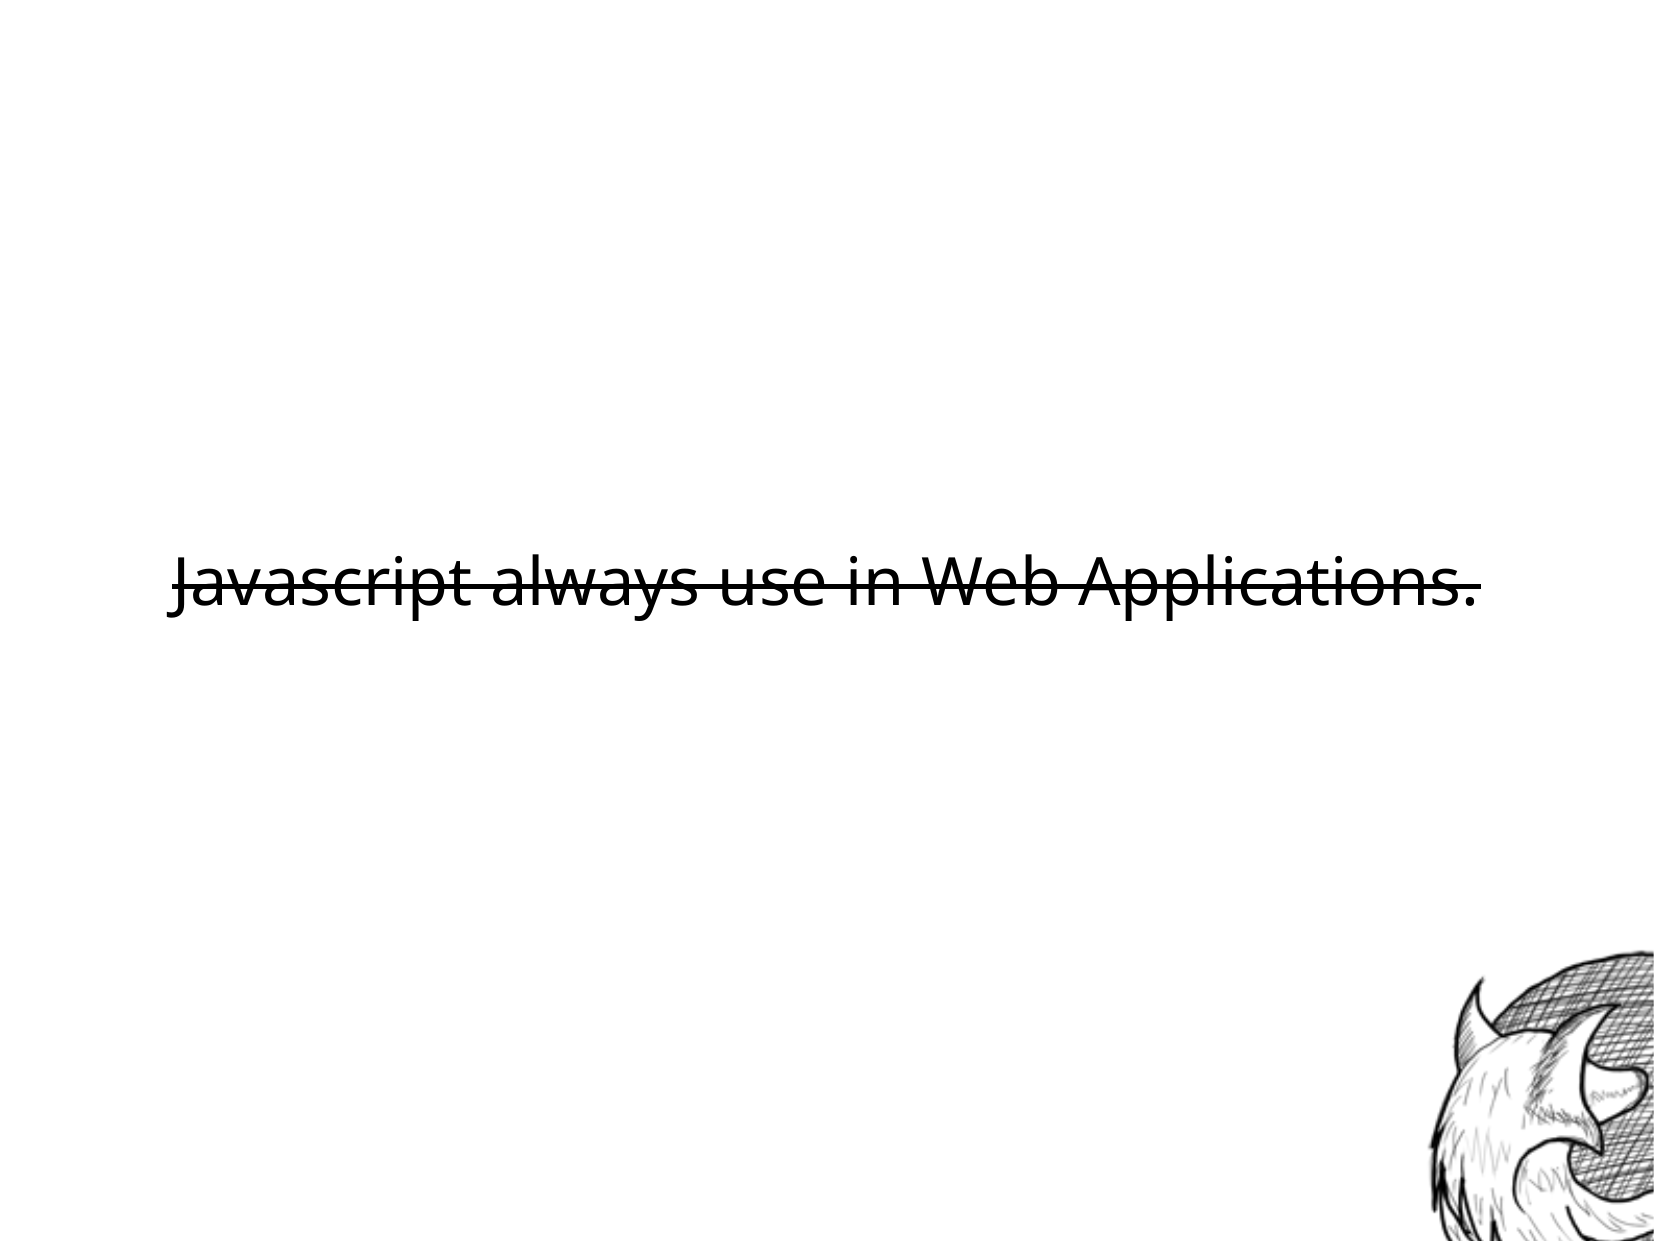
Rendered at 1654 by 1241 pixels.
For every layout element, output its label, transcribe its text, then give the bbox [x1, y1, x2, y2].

subtitle Javascript always use in Web Applications. [82, 56, 1571, 1102]
picture [1386, 915, 1654, 1241]
